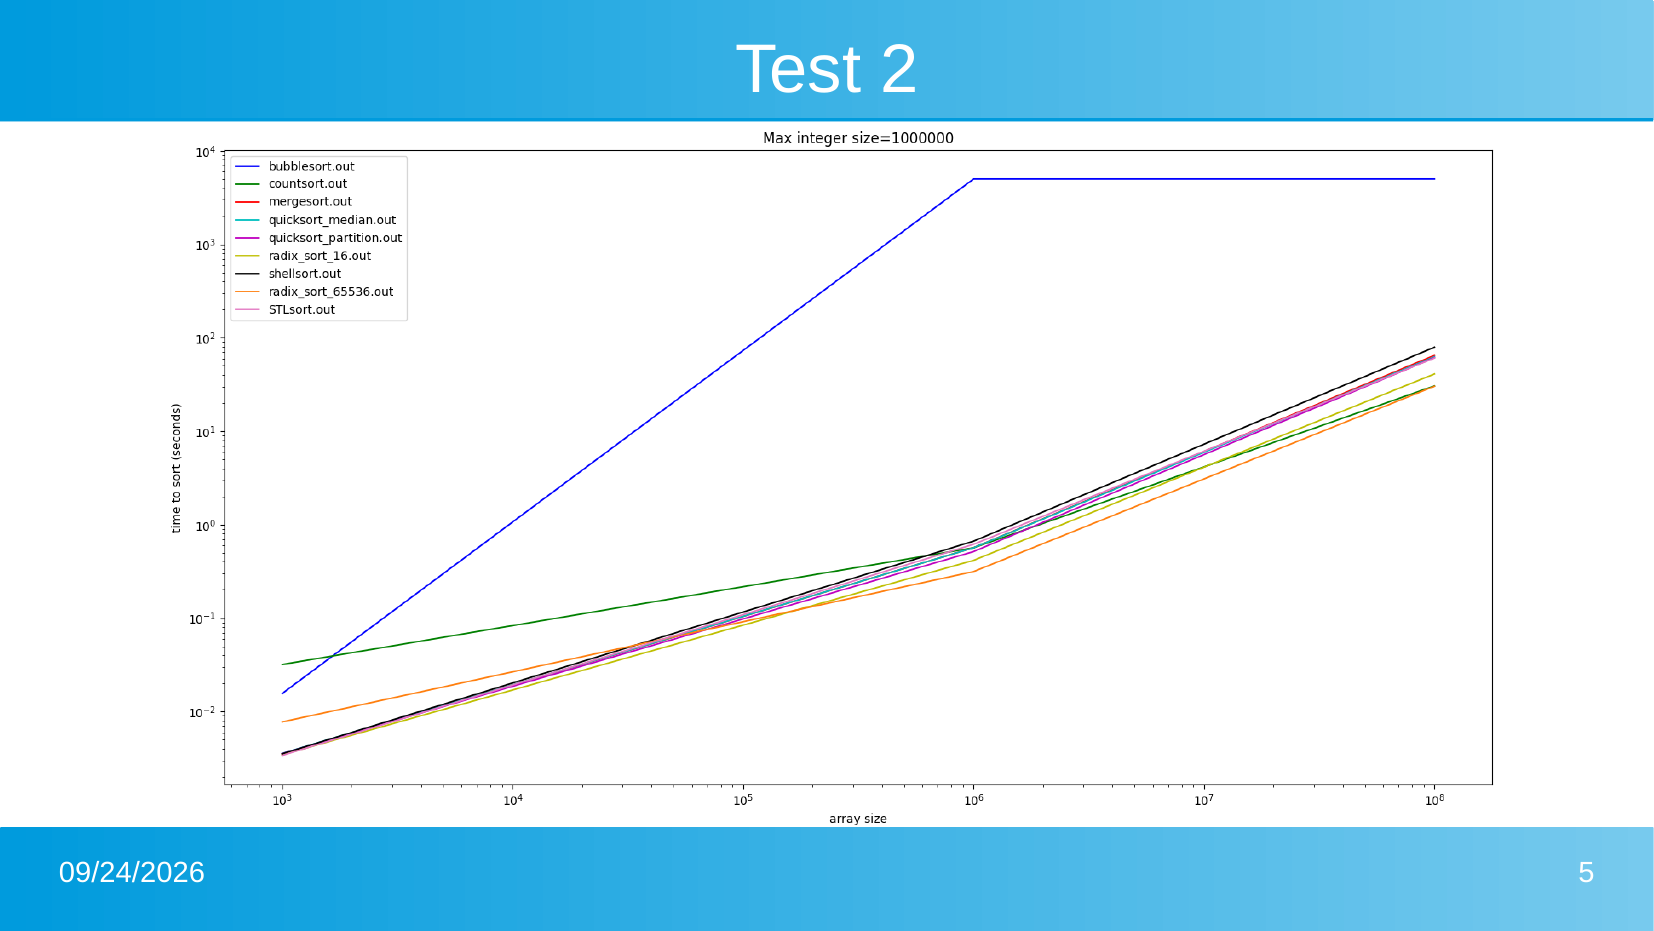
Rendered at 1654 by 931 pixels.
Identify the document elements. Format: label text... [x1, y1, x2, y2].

picture [150, 125, 1501, 826]
title Test 2 [59, 29, 1595, 108]
